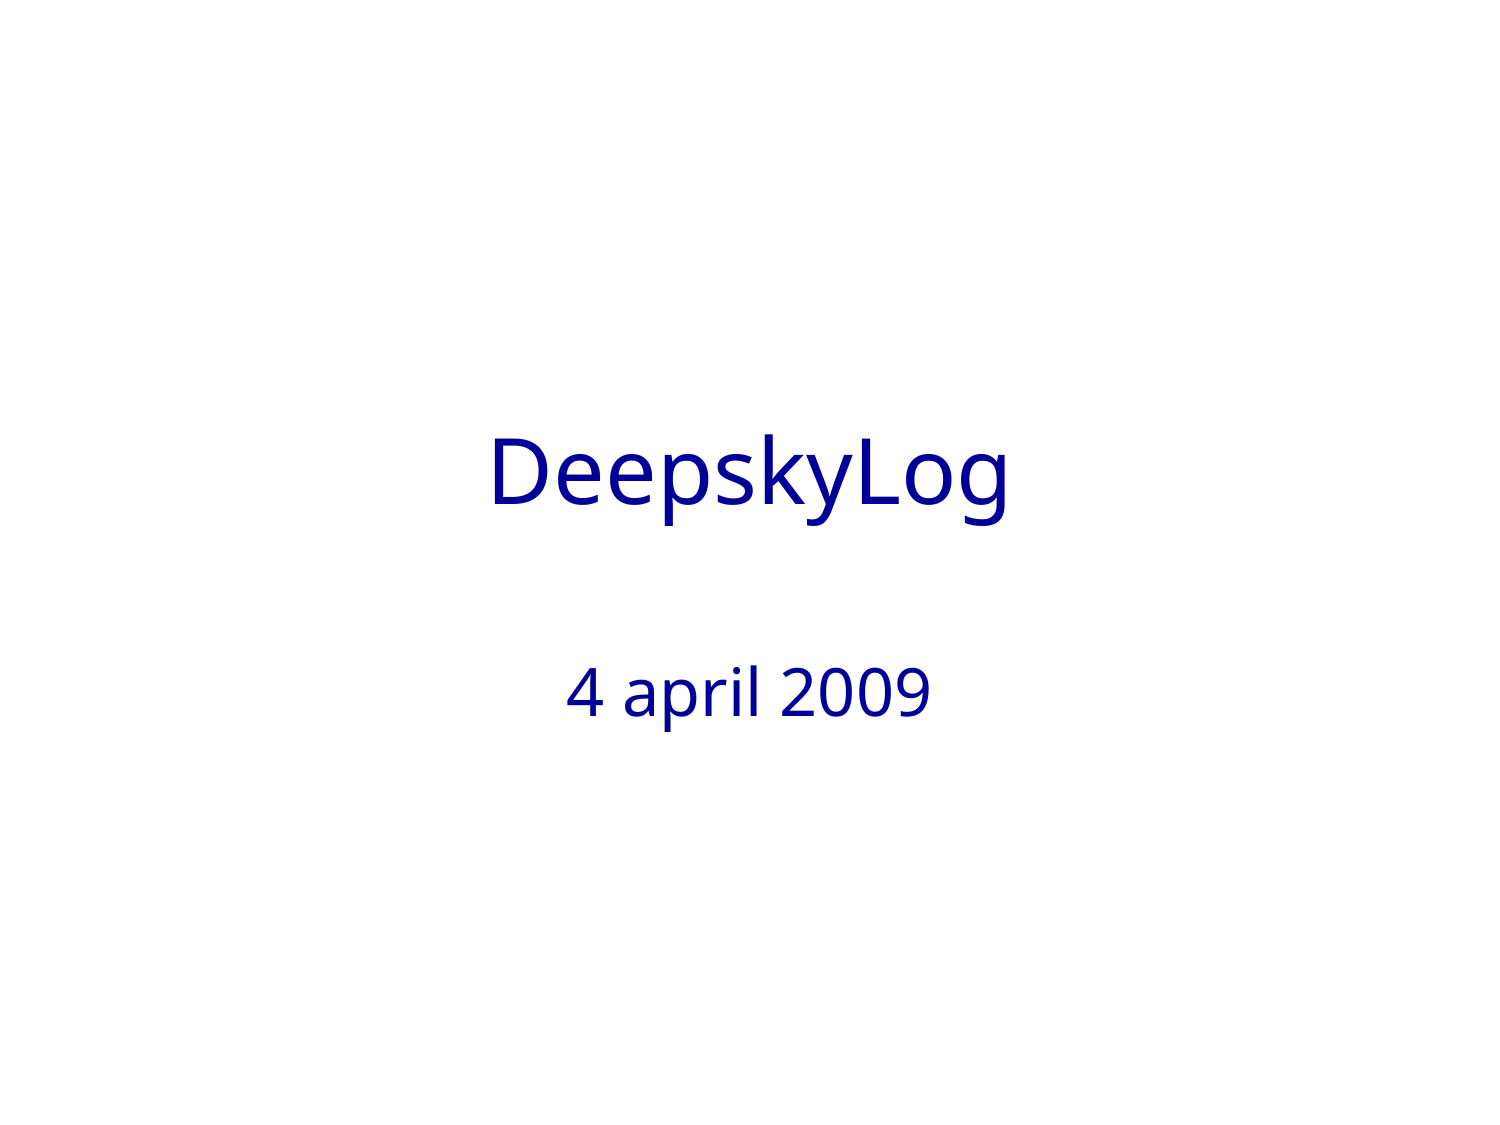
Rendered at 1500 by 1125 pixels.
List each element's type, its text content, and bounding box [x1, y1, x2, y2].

title DeepskyLog [112, 374, 1388, 563]
subtitle 4 april 2009 [225, 637, 1276, 926]
